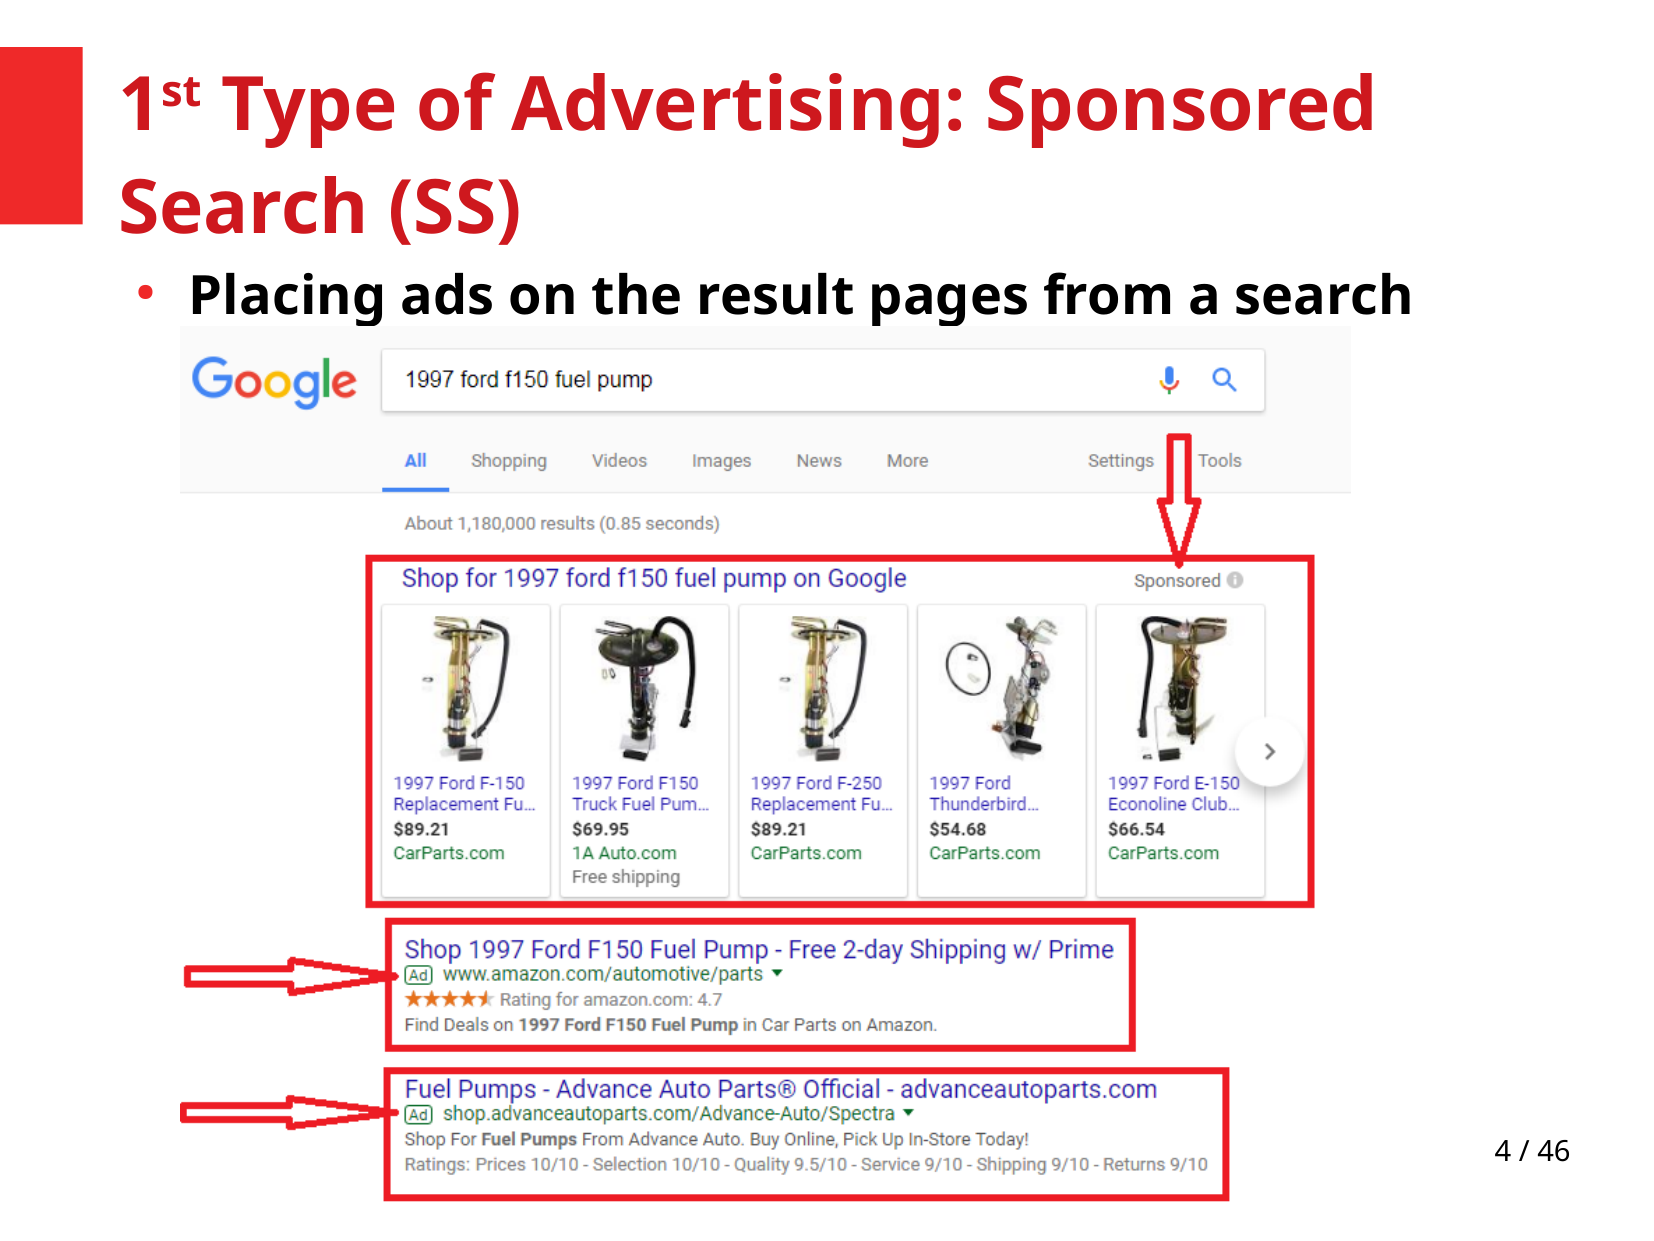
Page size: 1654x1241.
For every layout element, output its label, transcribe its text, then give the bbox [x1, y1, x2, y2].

picture [180, 326, 1351, 1207]
list Placing ads on the result pages from a search engine [118, 256, 1536, 1186]
title 1st Type of Advertising: Sponsored Search (SS) [118, 49, 1571, 257]
